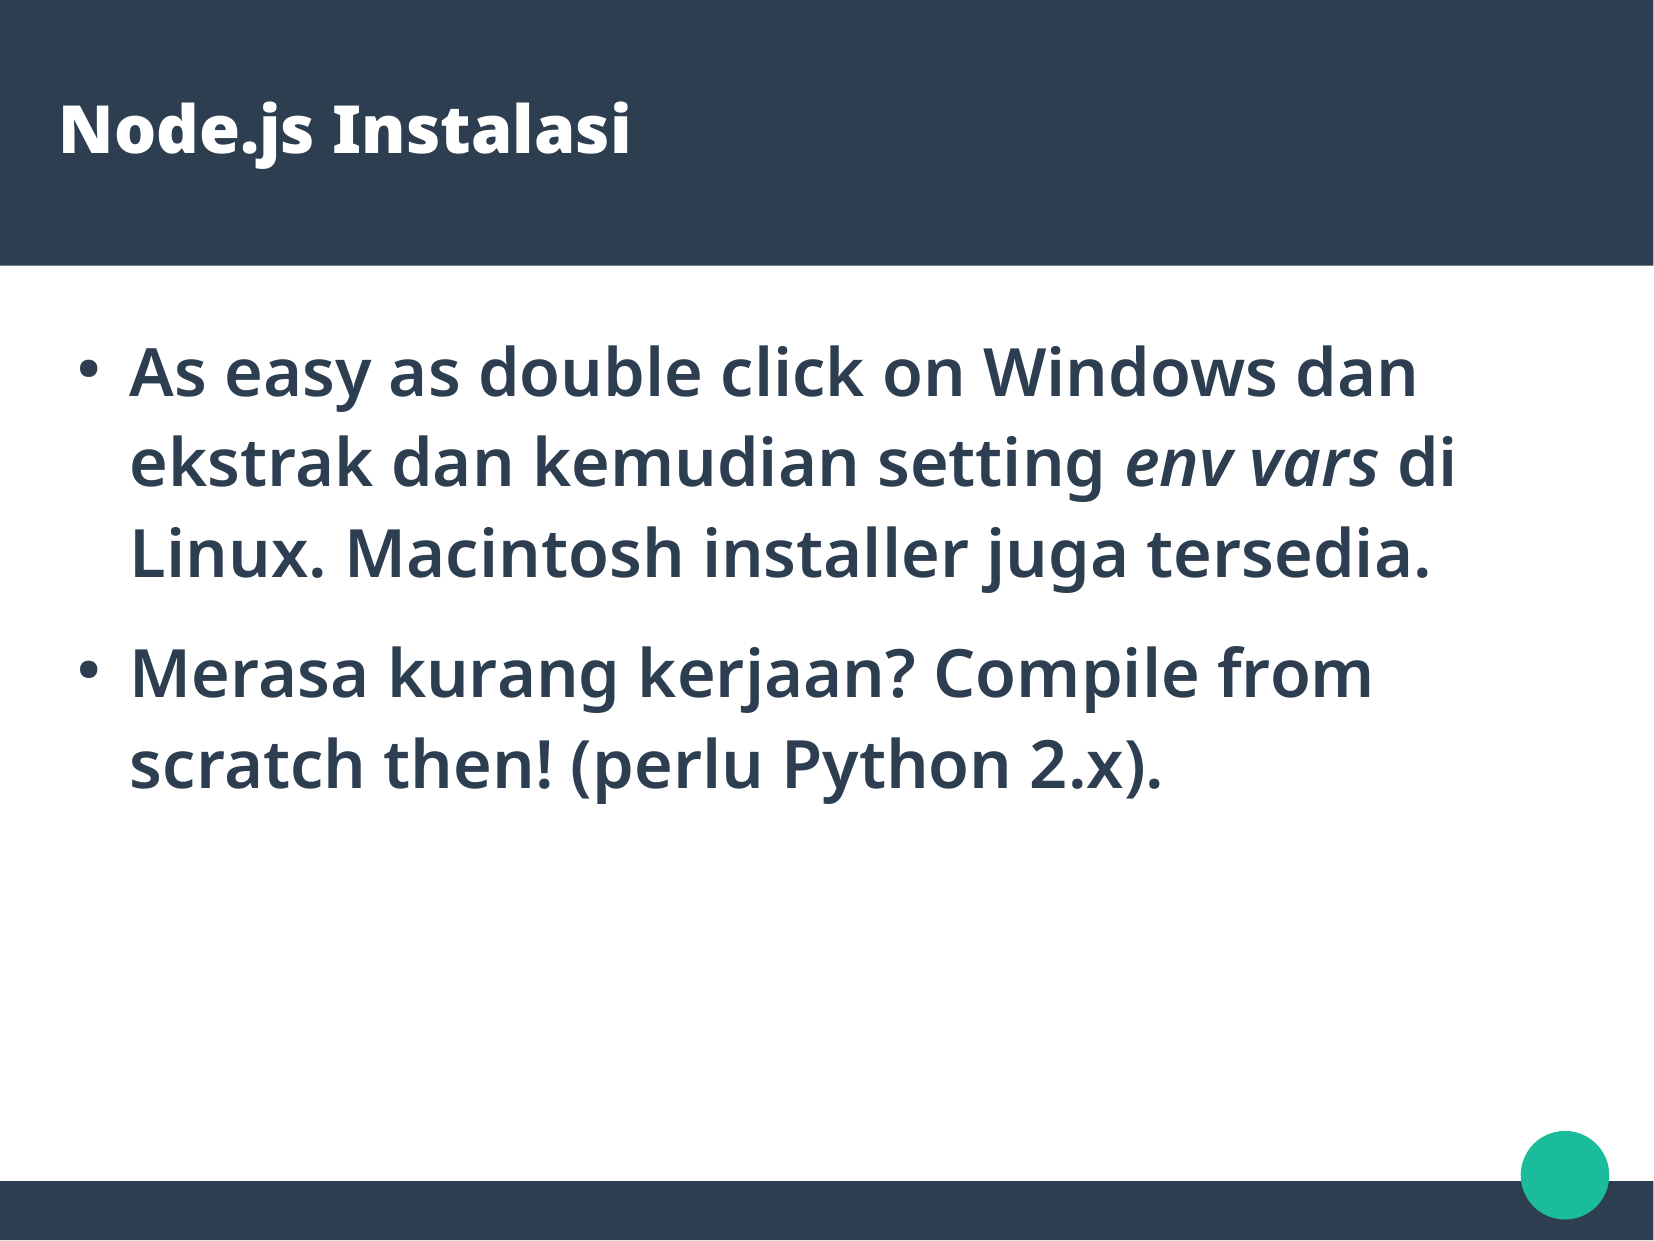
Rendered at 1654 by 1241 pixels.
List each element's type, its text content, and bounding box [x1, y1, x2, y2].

title Node.js Instalasi [59, 49, 1595, 207]
list As easy as double click on Windows dan ekstrak dan kemudian setting env vars di Linux. Macintosh installer juga tersedia. Merasa kurang kerjaan? Compile from scratch then! (perlu Python 2.x). [59, 324, 1595, 1152]
